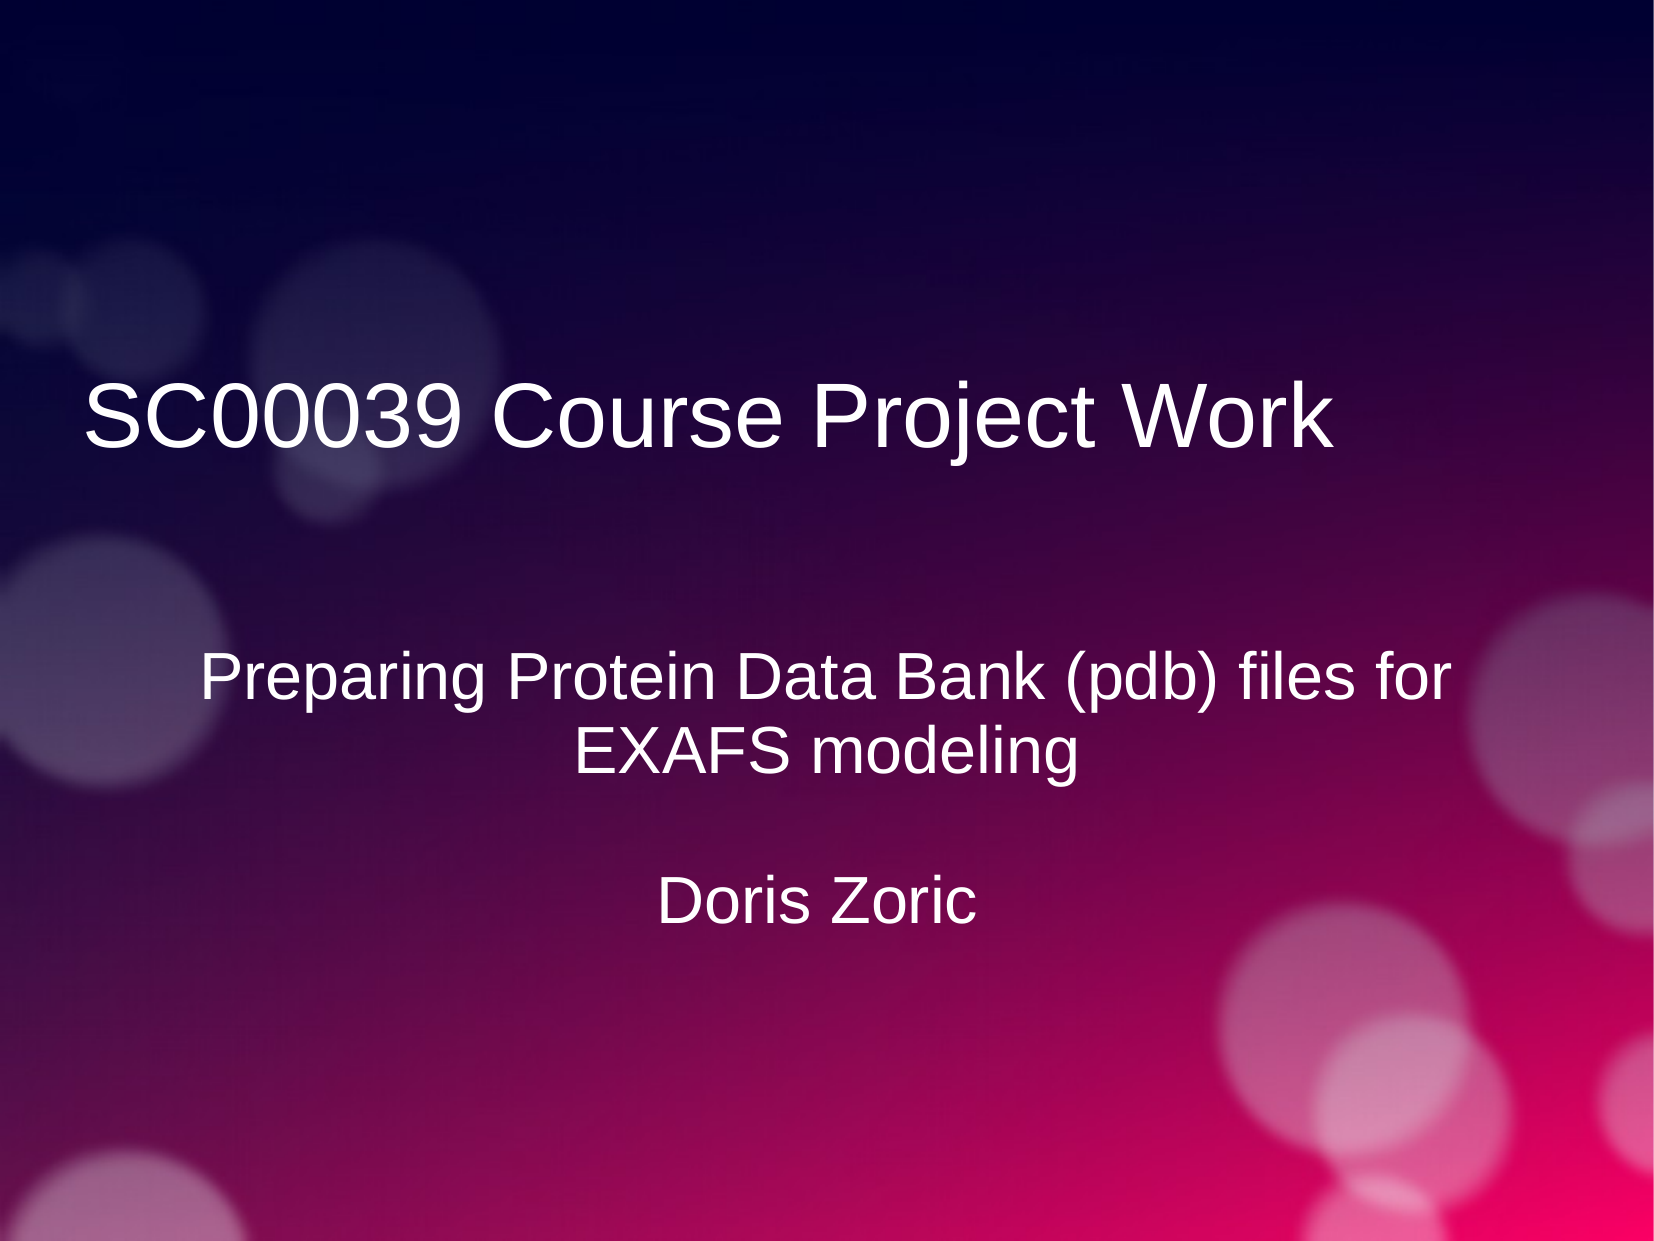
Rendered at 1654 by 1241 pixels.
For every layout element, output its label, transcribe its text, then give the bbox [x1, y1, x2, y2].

subtitle Preparing Protein Data Bank (pdb) files for EXAFS modeling Doris Zoric [82, 566, 1571, 1010]
title SC00039 Course Project Work [82, 312, 1571, 520]
picture [0, 0, 1654, 1241]
